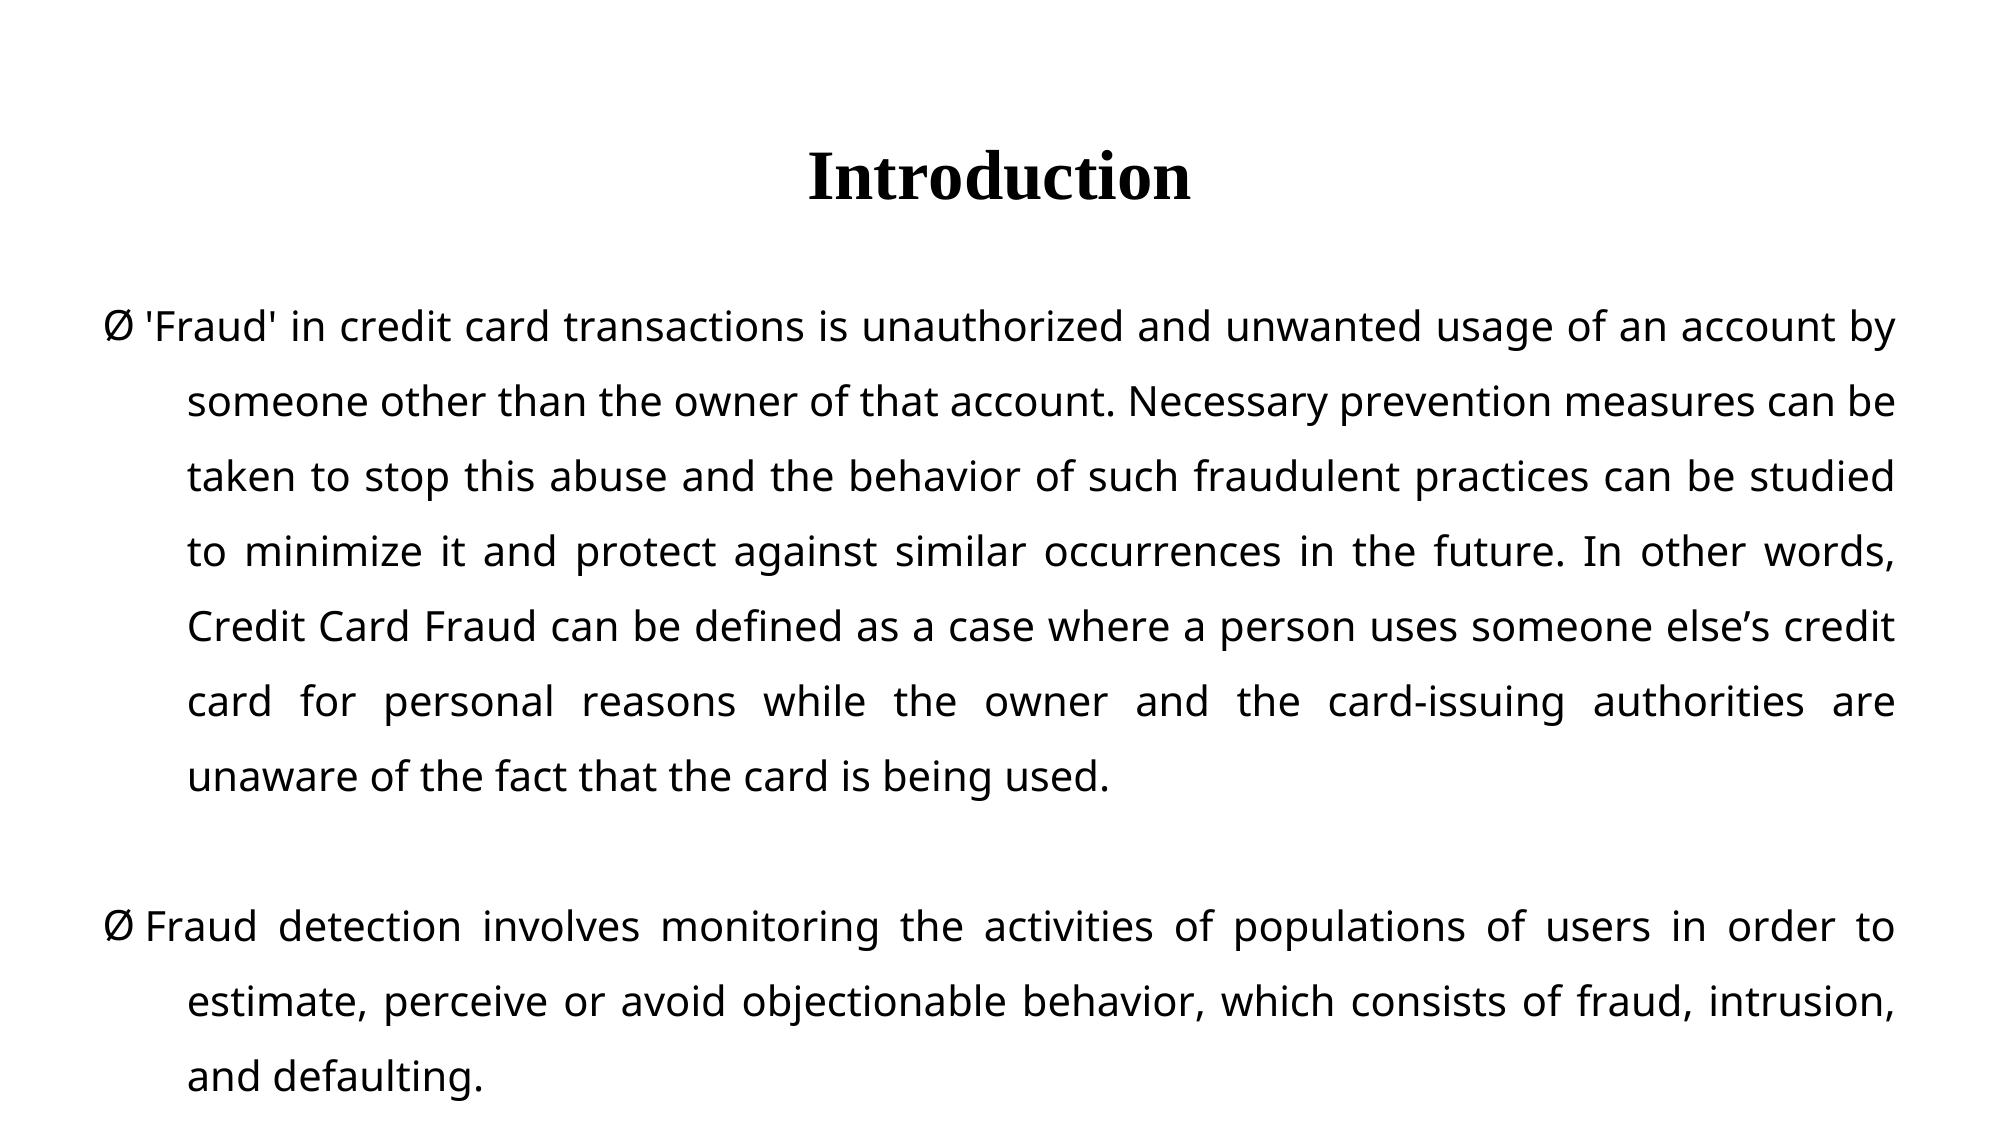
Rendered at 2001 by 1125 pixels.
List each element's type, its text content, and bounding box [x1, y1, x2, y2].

text_box 'Fraud' in credit card transactions is unauthorized and unwanted usage of an account by someone other than the owner of that account. Necessary prevention measures can be taken to stop this abuse and the behavior of such fraudulent practices can be studied to minimize it and protect against similar occurrences in the future. In other words, Credit Card Fraud can be defined as a case where a person uses someone else’s credit card for personal reasons while the owner and the card-issuing authorities are unaware of the fact that the card is being used. Fraud detection involves monitoring the activities of populations of users in order to estimate, perceive or avoid objectionable behavior, which consists of fraud, intrusion, and defaulting. [91, 269, 1909, 955]
text_box Introduction [785, 122, 1215, 221]
